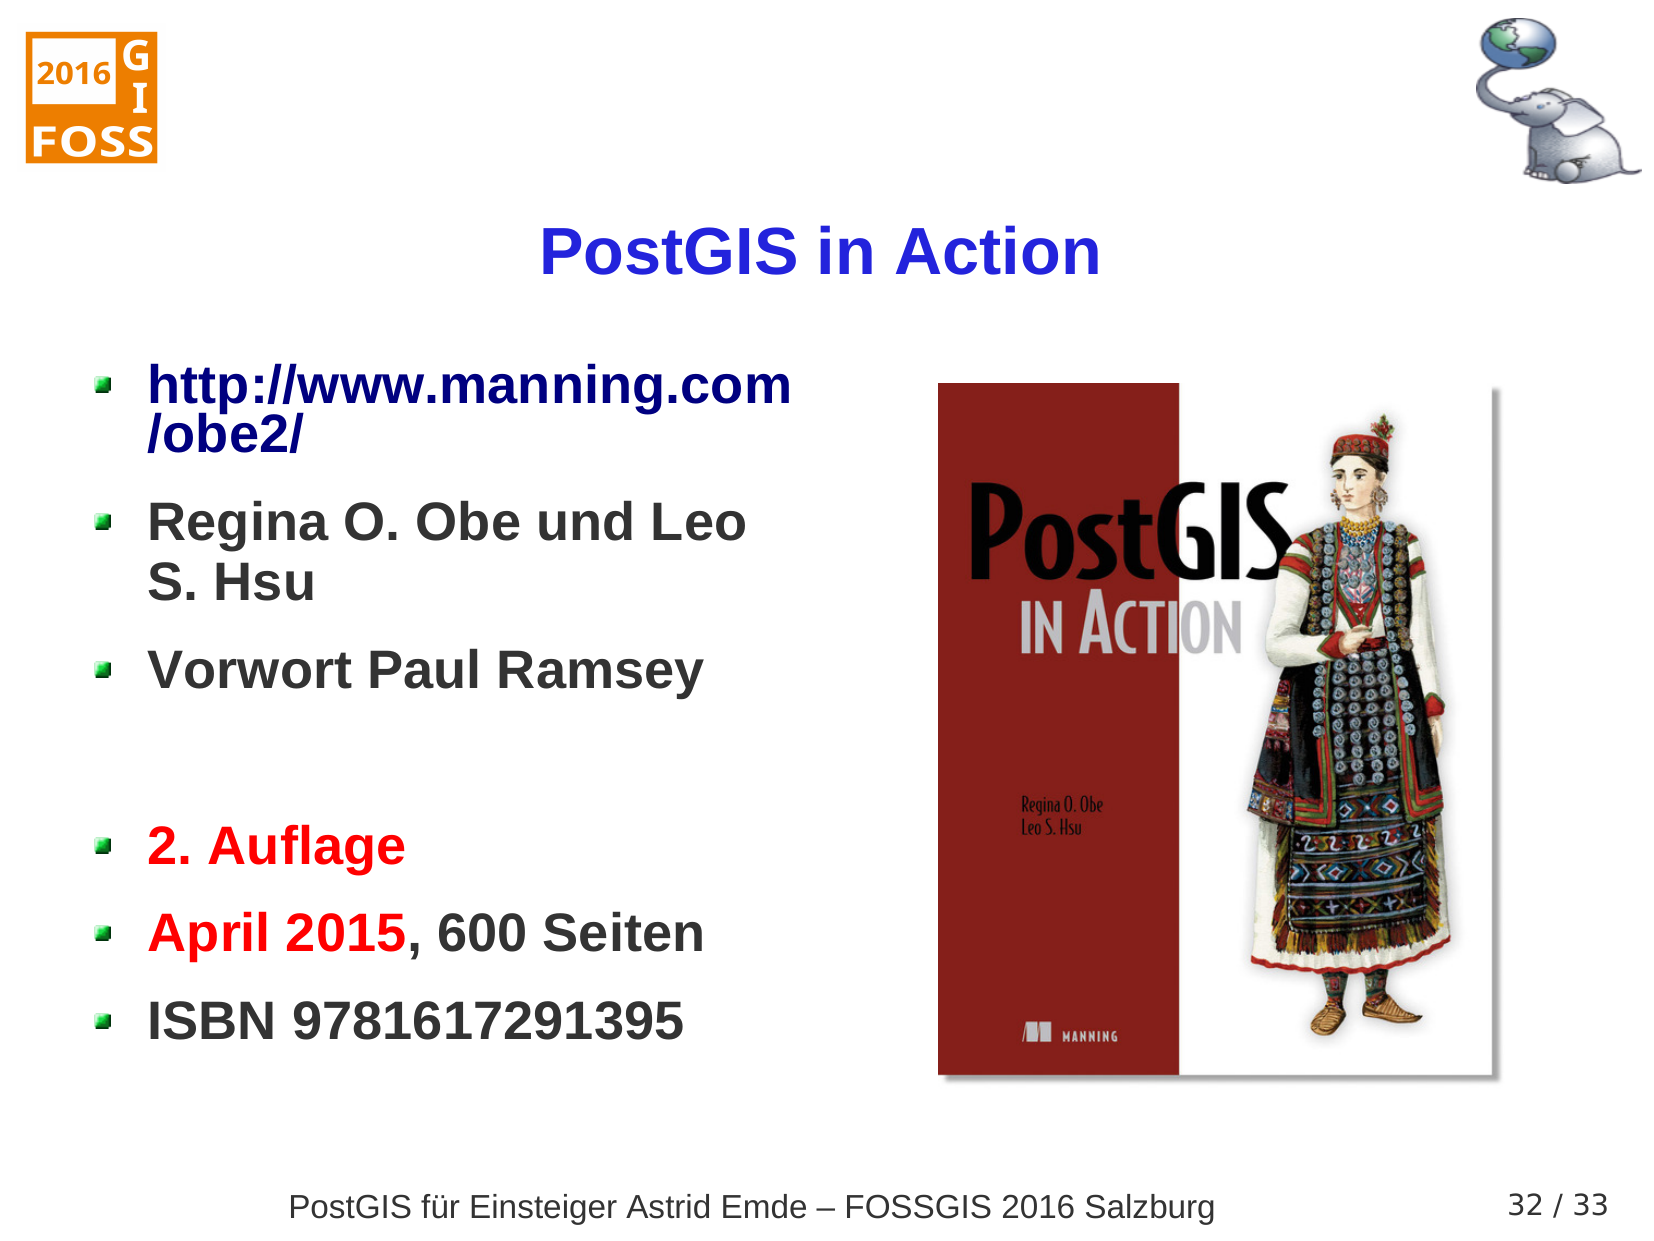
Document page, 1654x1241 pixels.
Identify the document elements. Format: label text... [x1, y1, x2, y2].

title PostGIS in Action [76, 177, 1565, 325]
picture [1476, 18, 1642, 184]
picture [17, 23, 166, 172]
list http://www.manning.com/obe2/ Regina O. Obe und Leo S. Hsu Vorwort Paul Ramsey 2. Auflage April 2015, 600 Seiten ISBN 9781617291395 [76, 354, 804, 1173]
picture [938, 383, 1506, 1089]
